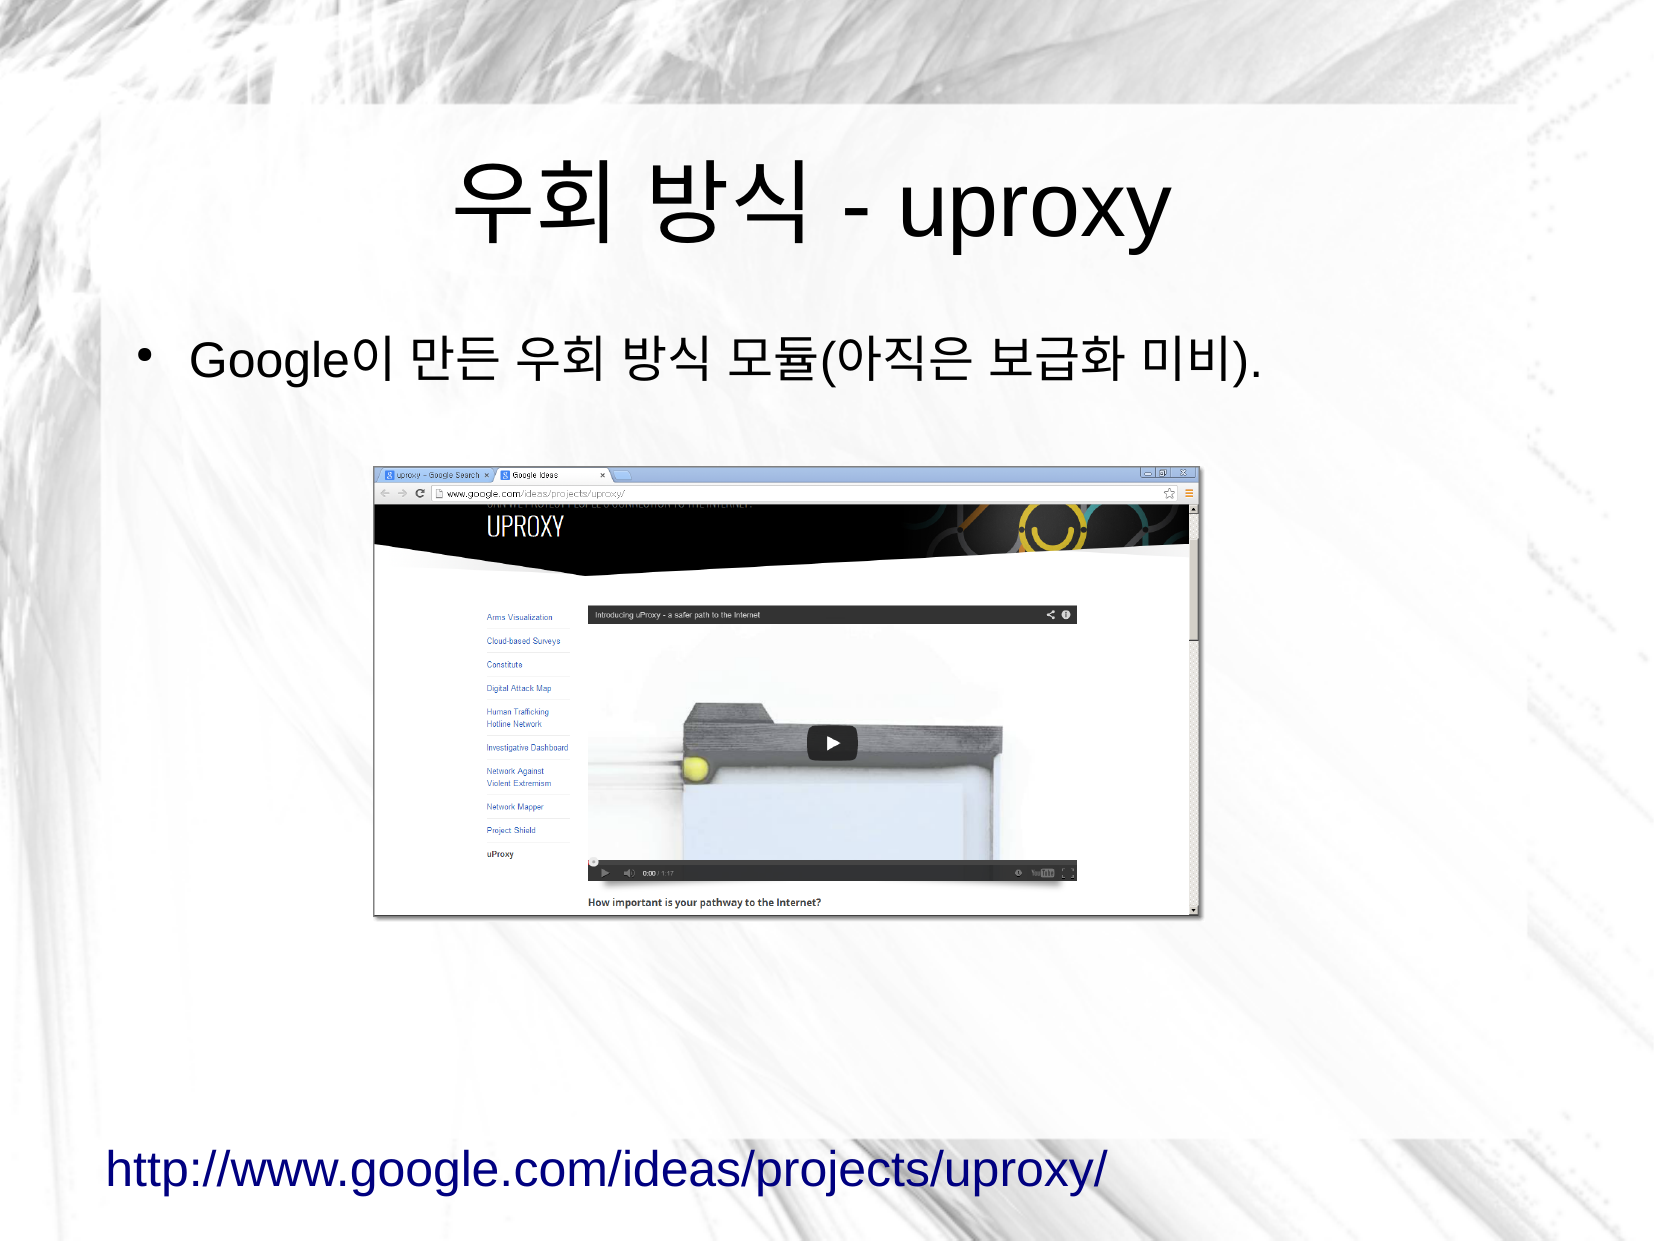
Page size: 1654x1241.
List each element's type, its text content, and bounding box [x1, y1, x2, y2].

picture [0, 0, 1654, 1241]
text_box http://www.google.com/ideas/projects/uproxy/ [90, 1134, 1583, 1205]
list Google이 만든 우회 방식 모듈(아직은 보급화 미비). [118, 319, 1571, 945]
title 우회 방식 - uproxy [118, 112, 1506, 281]
